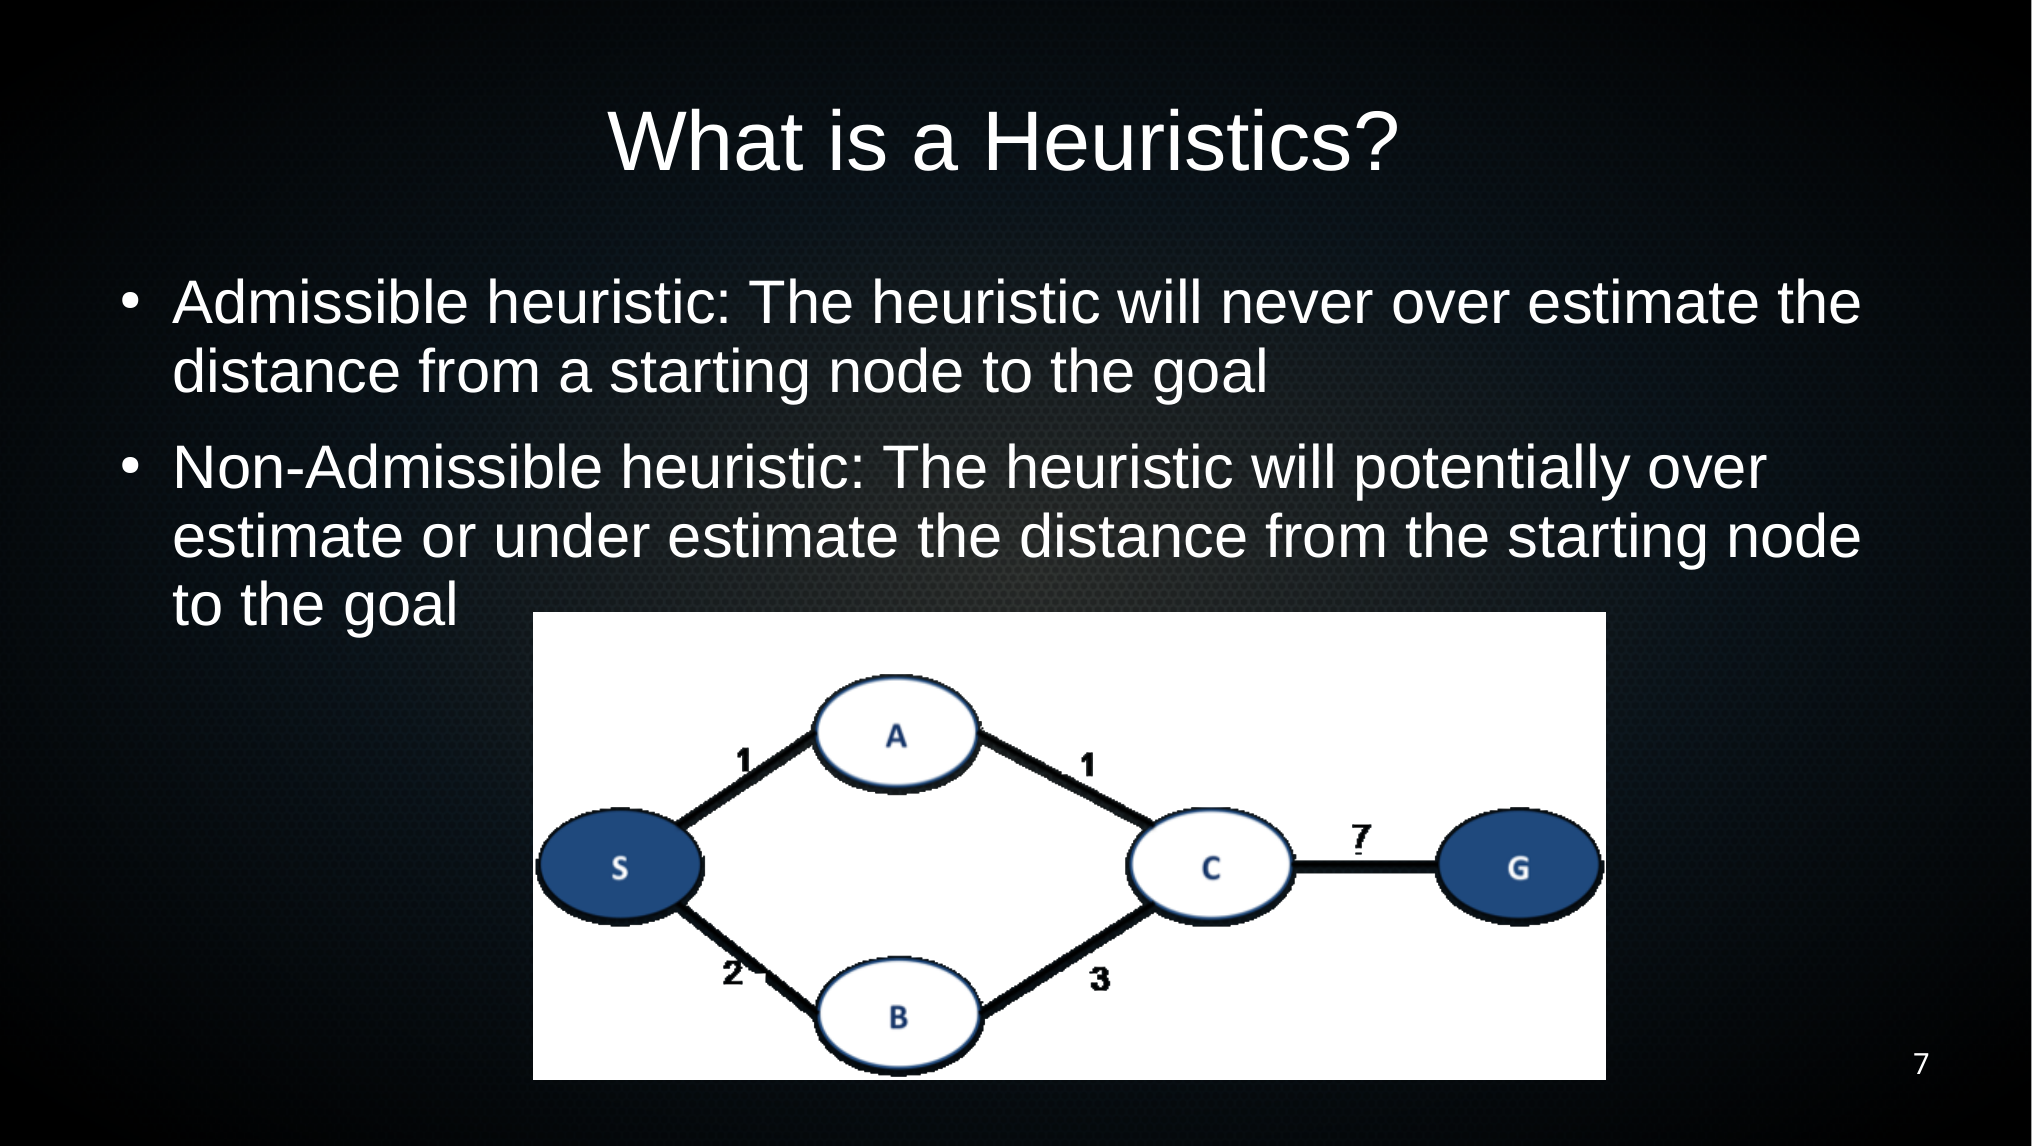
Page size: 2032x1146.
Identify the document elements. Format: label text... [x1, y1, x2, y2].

picture [0, 0, 2032, 1146]
title What is a Heuristics? [101, 45, 1930, 237]
list Admissible heuristic: The heuristic will never over estimate the distance from a starting node to the goal Non-Admissible heuristic: The heuristic will potentially over estimate or under estimate the distance from the starting node to the goal [101, 268, 1890, 933]
